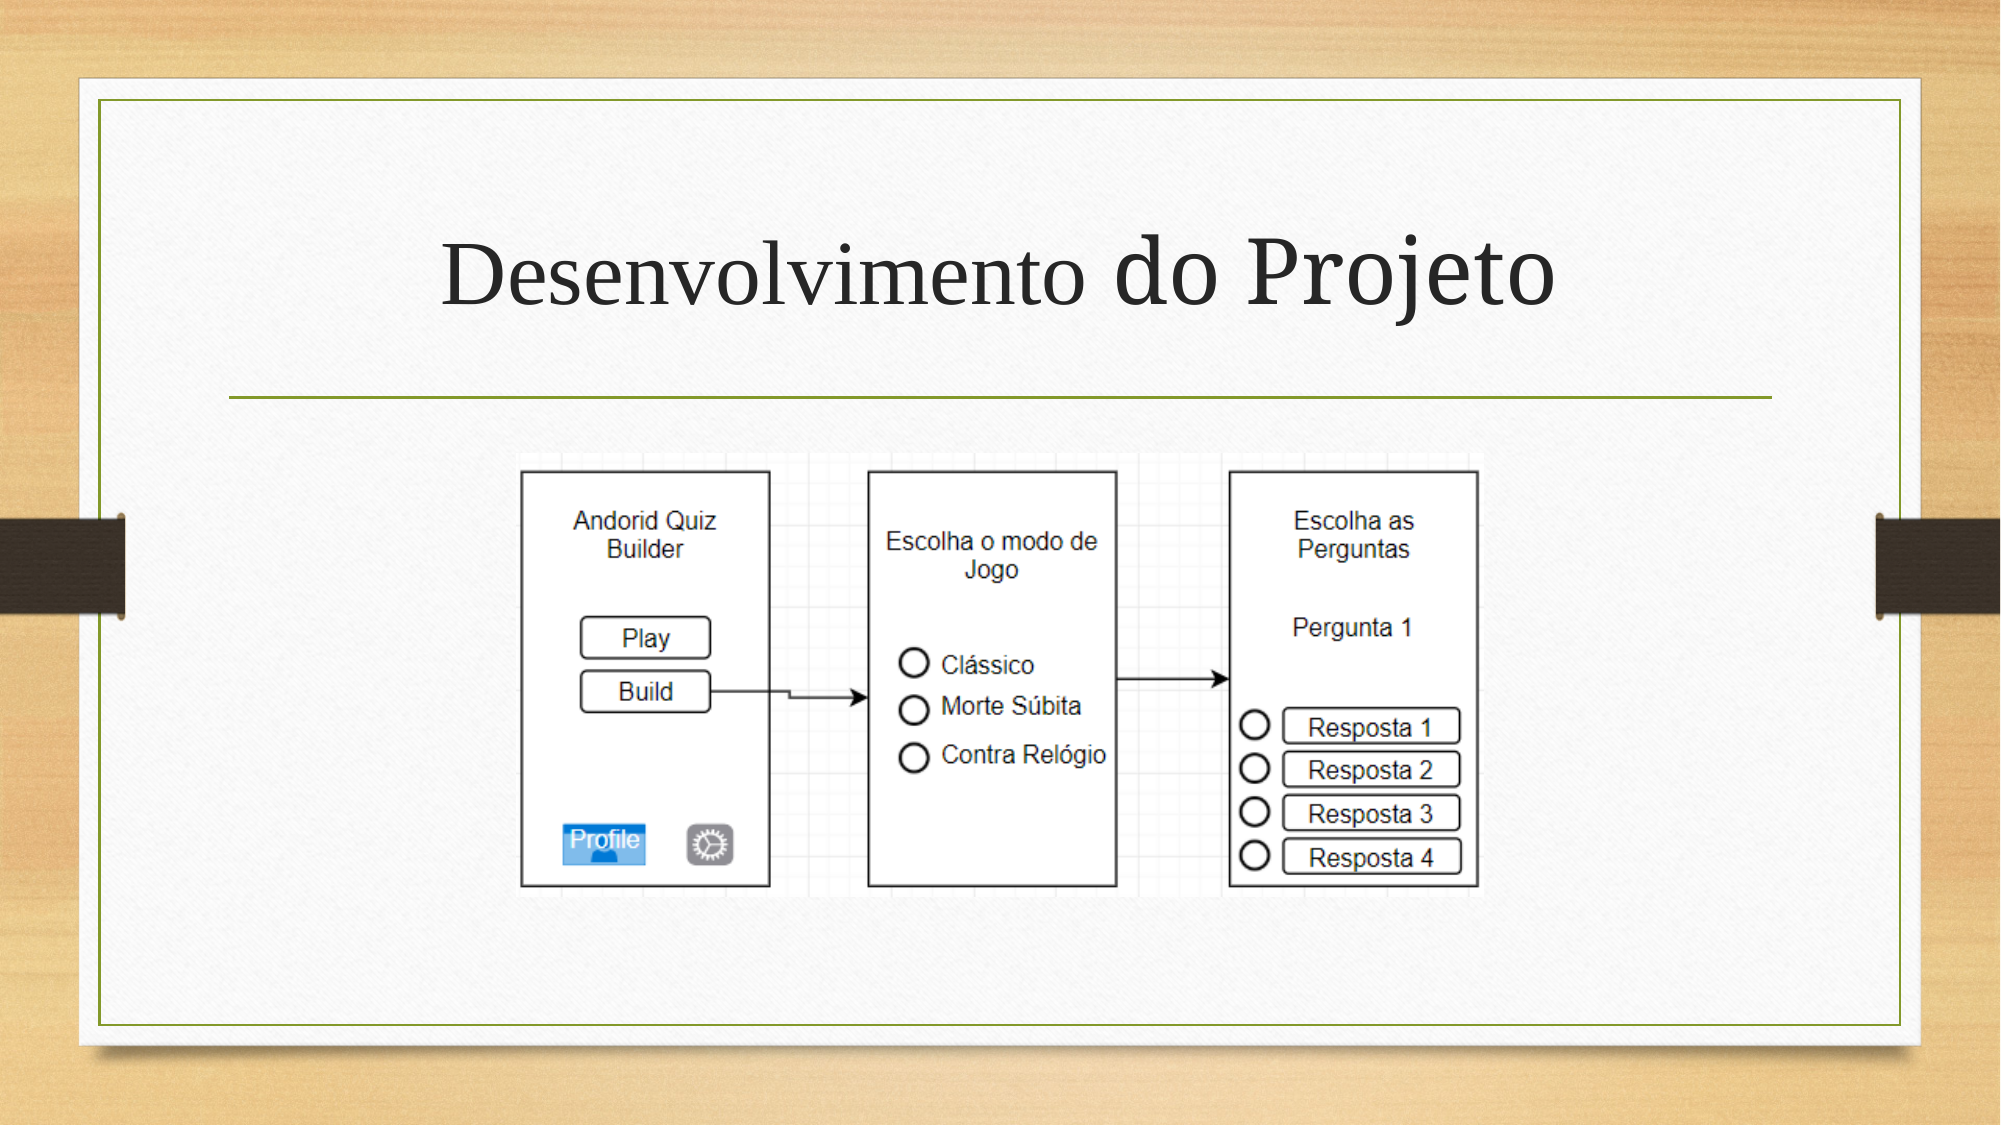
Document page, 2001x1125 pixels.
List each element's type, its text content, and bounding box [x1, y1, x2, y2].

picture [516, 453, 1484, 897]
title Desenvolvimento do Projeto [212, 161, 1788, 376]
